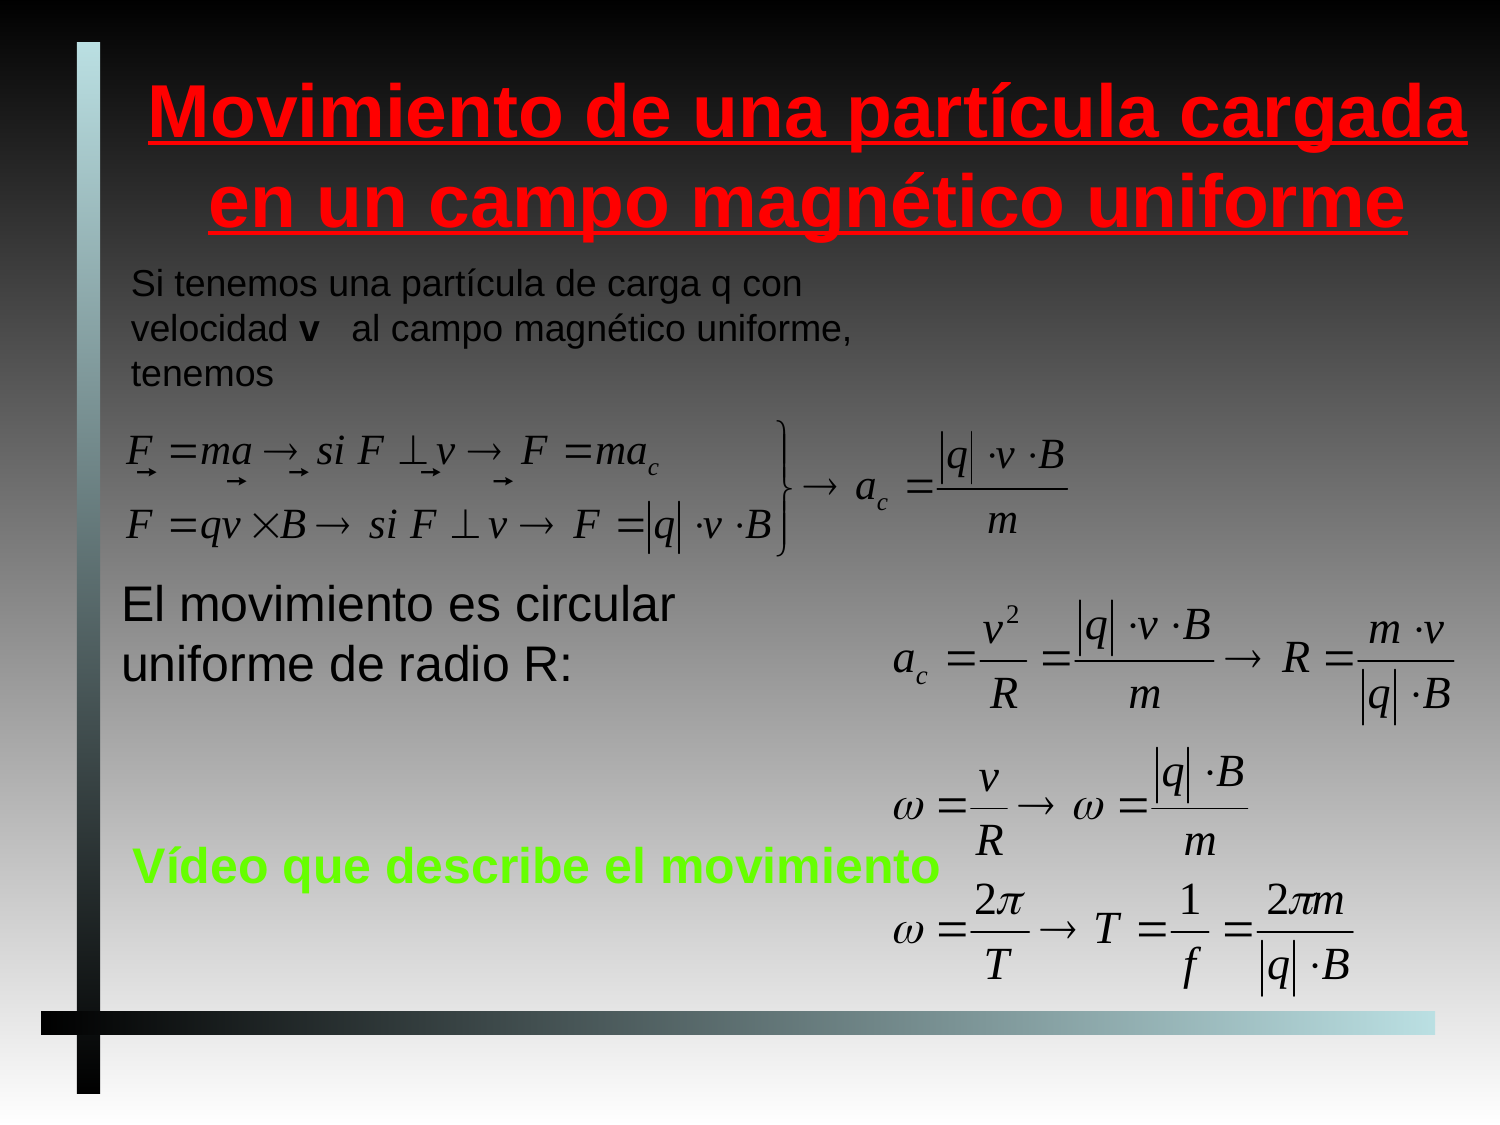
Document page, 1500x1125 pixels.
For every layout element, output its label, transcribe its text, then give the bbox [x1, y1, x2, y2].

text_box Vídeo que describe el movimiento [118, 826, 885, 980]
chart [885, 589, 1465, 1004]
text_box El movimiento es circular uniforme de radio R: [106, 564, 709, 700]
text_box Si tenemos una partícula de carga q con velocidad v al campo magnético uniforme, tenemos [116, 251, 908, 402]
chart [118, 413, 1075, 565]
title Movimiento de una partícula cargada en un campo magnético uniforme [116, 54, 1500, 243]
